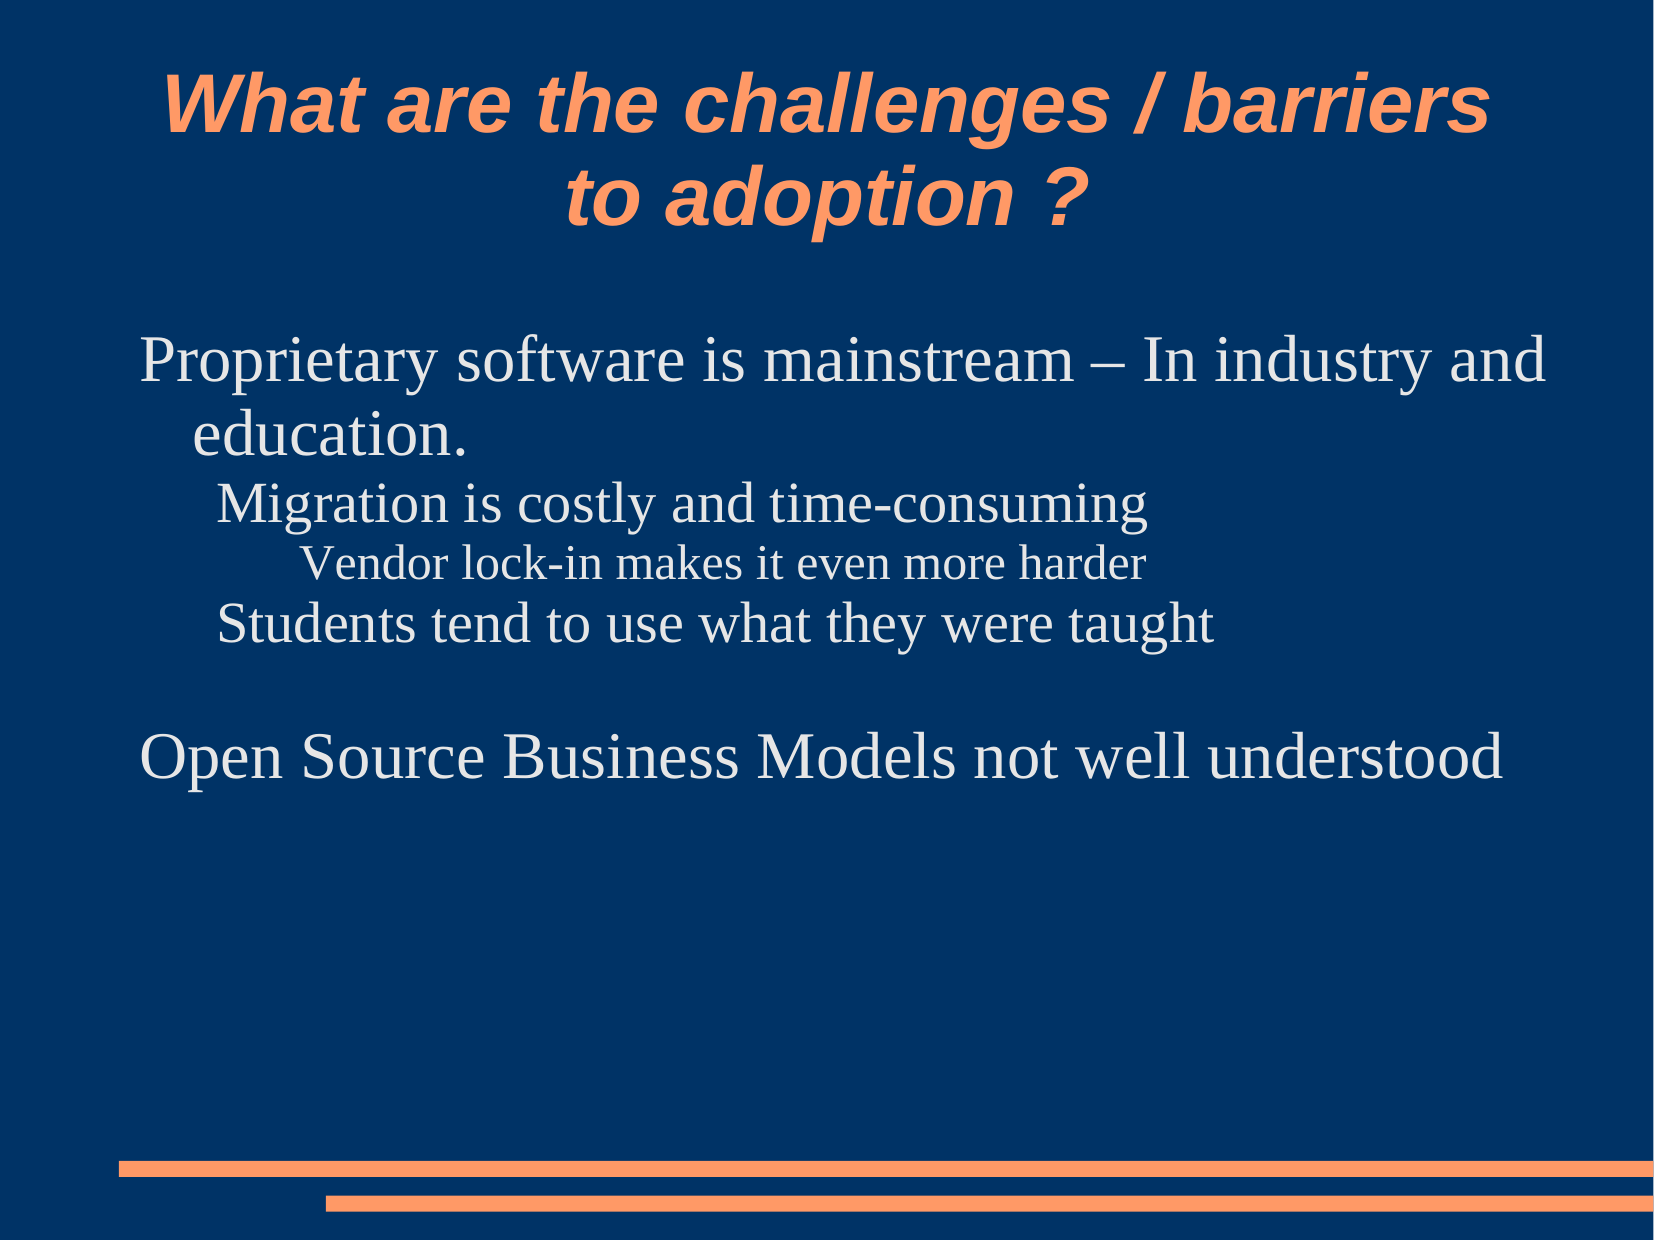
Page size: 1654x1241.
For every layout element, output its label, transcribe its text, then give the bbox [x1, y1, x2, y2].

list Proprietary software is mainstream – In industry and education. Migration is costly and time-consuming Vendor lock-in makes it even more harder Students tend to use what they were taught Open Source Business Models not well understood [121, 322, 1561, 1118]
title What are the challenges / barriers to adoption ? [121, 53, 1534, 247]
